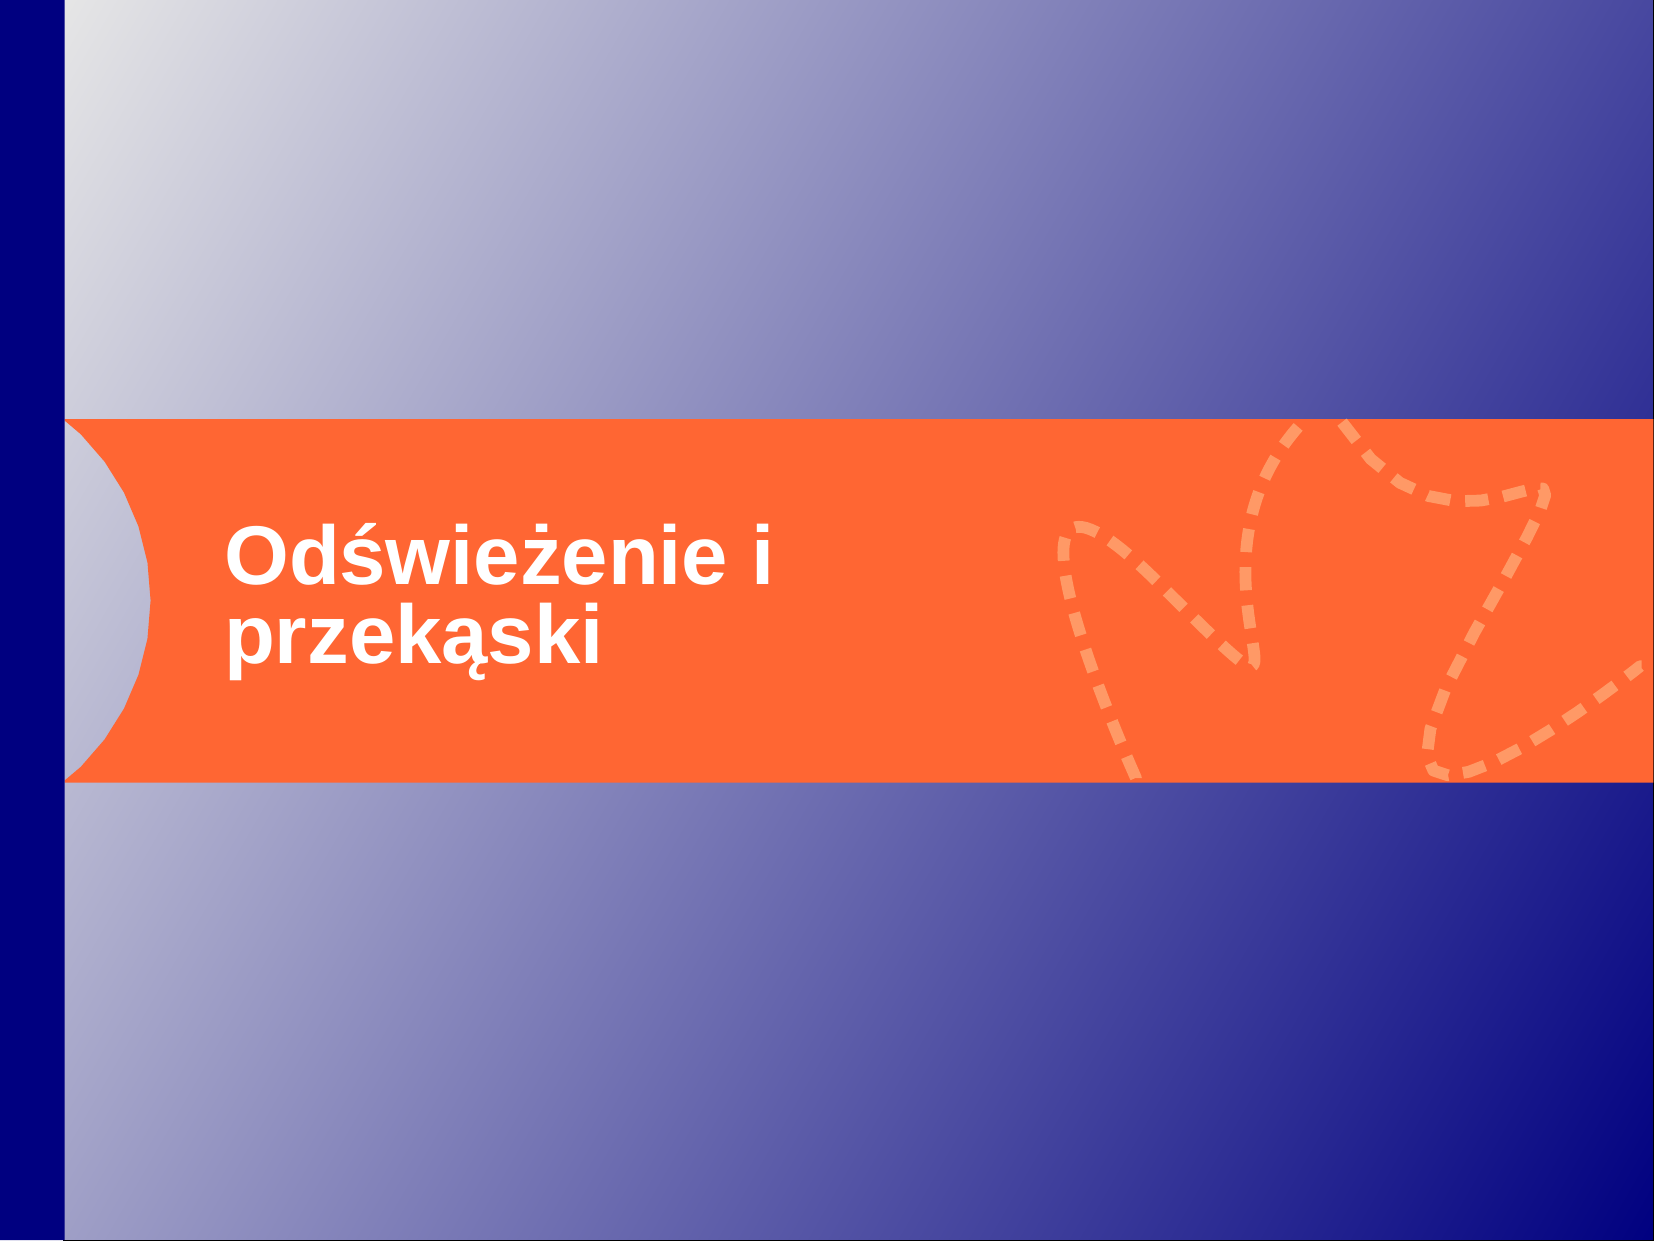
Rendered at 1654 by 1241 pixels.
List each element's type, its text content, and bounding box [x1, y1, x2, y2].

title Odświeżenie i przekąski [224, 497, 1093, 704]
